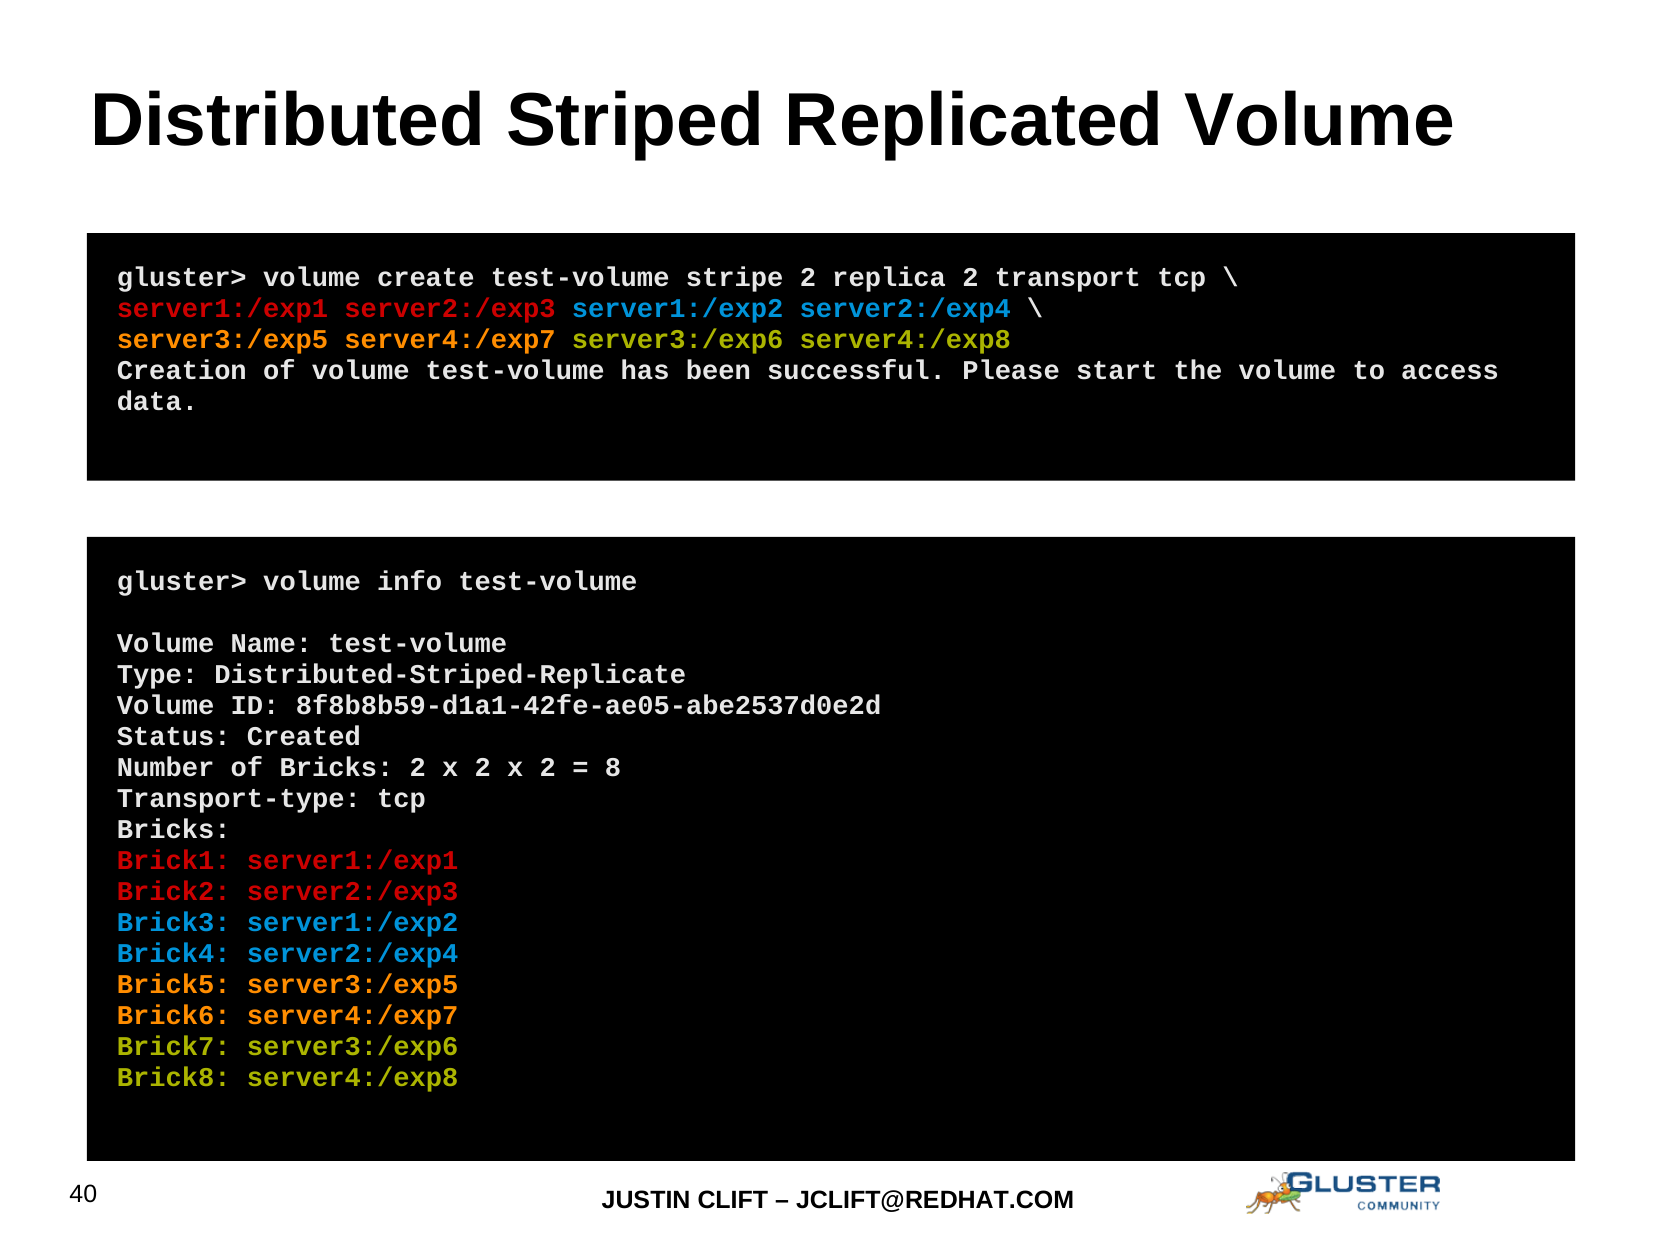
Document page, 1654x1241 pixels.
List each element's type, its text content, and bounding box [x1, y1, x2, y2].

title Distributed Striped Replicated Volume [90, 15, 1579, 223]
list gluster> volume create test-volume stripe 2 replica 2 transport tcp \ server1:/exp1 server2:/exp3 server1:/exp2 server2:/exp4 \ server3:/exp5 server4:/exp7 server3:/exp6 server4:/exp8 Creation of volume test-volume has been successful. Please start the volume to access data. [86, 233, 1576, 481]
list gluster> volume info test-volume Volume Name: test-volume Type: Distributed-Striped-Replicate Volume ID: 8f8b8b59-d1a1-42fe-ae05-abe2537d0e2d Status: Created Number of Bricks: 2 x 2 x 2 = 8 Transport-type: tcp Bricks: Brick1: server1:/exp1 Brick2: server2:/exp3 Brick3: server1:/exp2 Brick4: server2:/exp4 Brick5: server3:/exp5 Brick6: server4:/exp7 Brick7: server3:/exp6 Brick8: server4:/exp8 [86, 536, 1576, 1161]
picture [1246, 1170, 1440, 1215]
